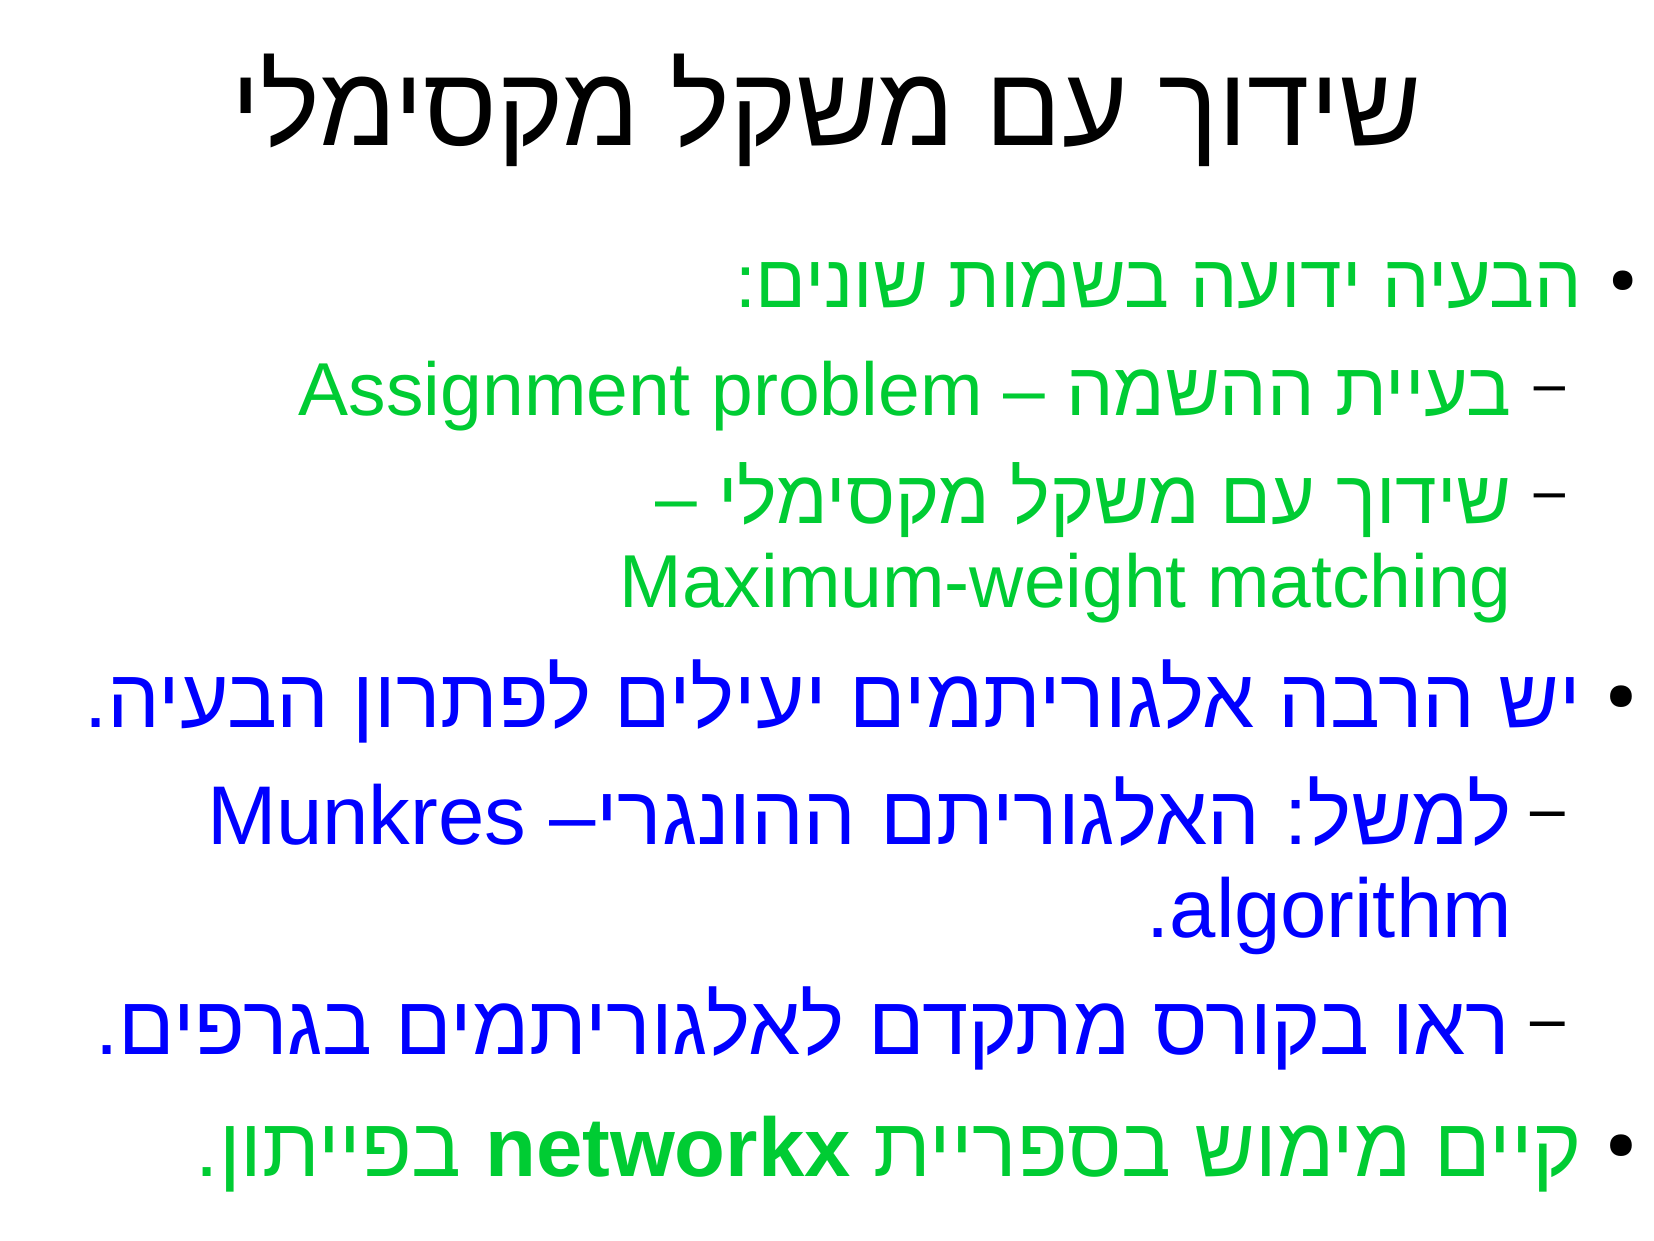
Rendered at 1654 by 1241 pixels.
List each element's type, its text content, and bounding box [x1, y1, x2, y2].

list הבעיה ידועה בשמות שונים: בעיית ההשמה – Assignment problem שידוך עם משקל מקסימלי – Maximum-weight matching יש הרבה אלגוריתמים יעילים לפתרון הבעיה. למשל: האלגוריתם ההונגרי– Munkres algorithm. ראו בקורס מתקדם לאלגוריתמים בגרפים. קיים מימוש בספריית networkx בפייתון. [0, 240, 1654, 1126]
title שידוך עם משקל מקסימלי [0, 0, 1654, 213]
